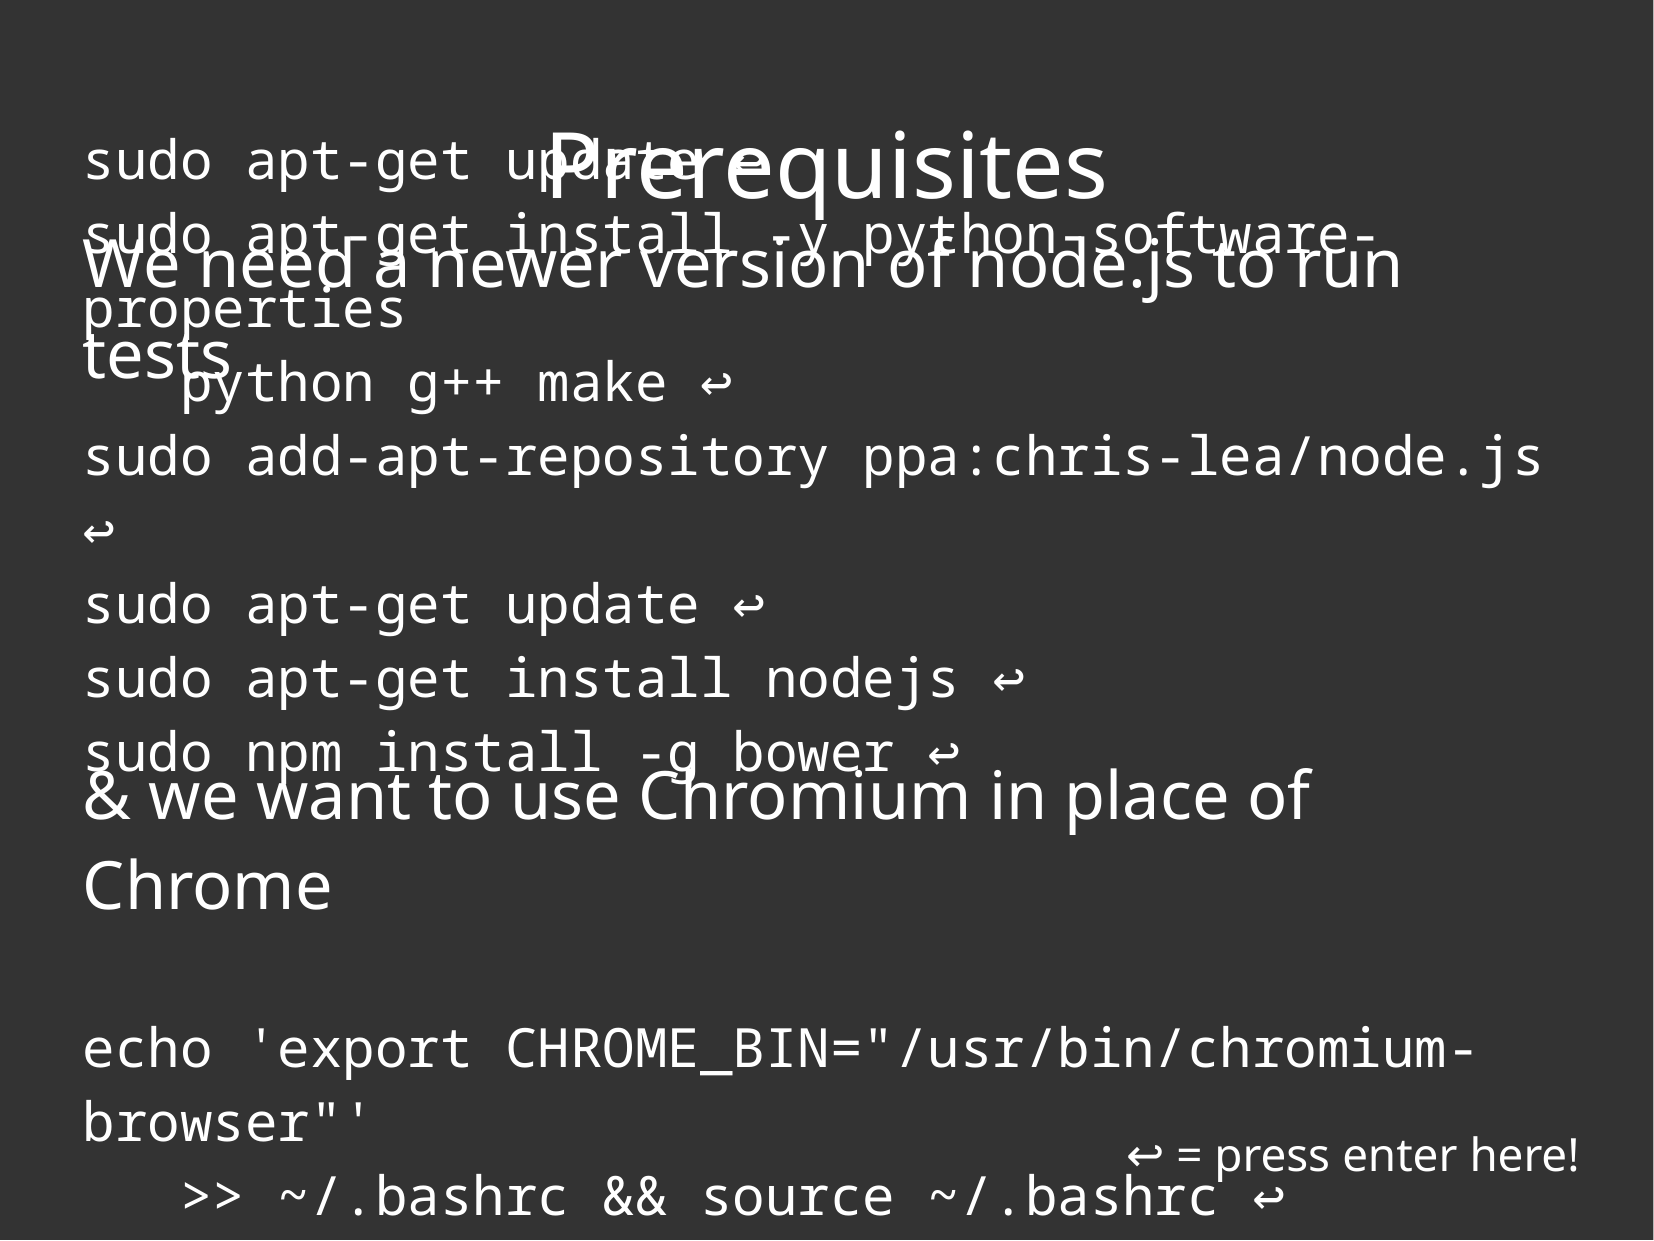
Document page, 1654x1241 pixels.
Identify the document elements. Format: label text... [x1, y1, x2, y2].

title We need a newer version of node.js to run tests [82, 203, 1571, 411]
text_box ↩ = press enter here! [625, 1114, 1595, 1182]
title sudo apt-get update ↩ sudo apt-get install -y python-software-properties python g++ make ↩ sudo add-apt-repository ppa:chris-lea/node.js ↩ sudo apt-get update ↩ sudo apt-get install nodejs ↩ sudo npm install -g bower ↩ echo 'export CHROME_BIN="/usr/bin/chromium-browser"' >> ~/.bashrc && source ~/.bashrc ↩ [82, 411, 1571, 735]
title sudo apt-get update ↩ sudo apt-get install -y python-software-properties python g++ make ↩ sudo add-apt-repository ppa:chris-lea/node.js ↩ sudo apt-get update ↩ sudo apt-get install nodejs ↩ sudo npm install -g bower ↩ echo 'export CHROME_BIN="/usr/bin/chromium-browser"' >> ~/.bashrc && source ~/.bashrc ↩ [82, 943, 1571, 1146]
title & we want to use Chromium in place of Chrome [82, 735, 1571, 943]
title Prerequisites [82, 59, 1571, 203]
